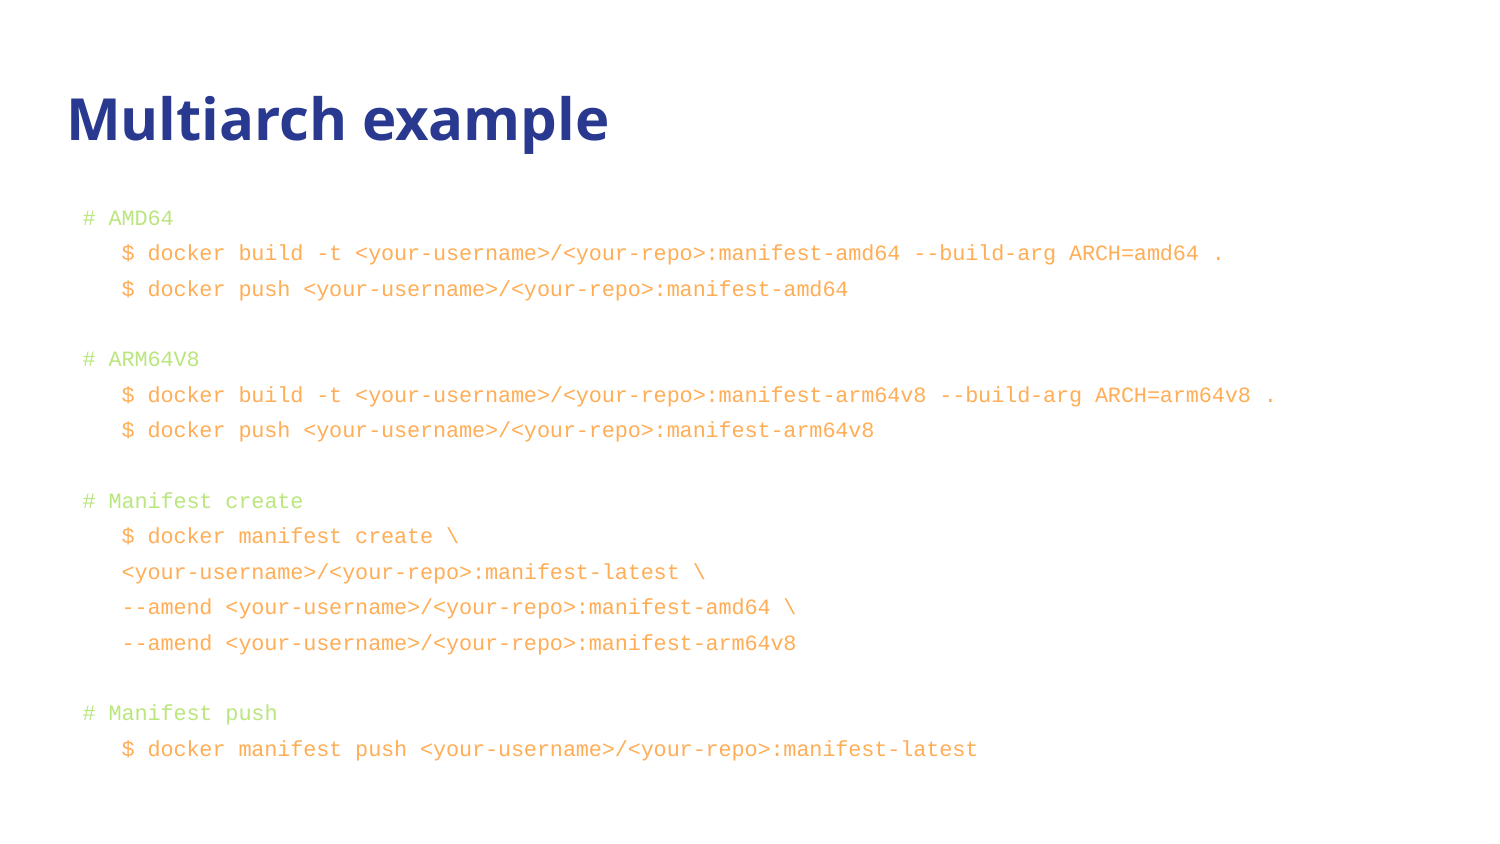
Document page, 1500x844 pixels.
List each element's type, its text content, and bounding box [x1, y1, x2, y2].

title Multiarch example [51, 67, 1449, 167]
text_box # AMD64 $ docker build -t <your-username>/<your-repo>:manifest-amd64 --build-arg ARCH=amd64 . $ docker push <your-username>/<your-repo>:manifest-amd64 # ARM64V8 $ docker build -t <your-username>/<your-repo>:manifest-arm64v8 --build-arg ARCH=arm64v8 . $ docker push <your-username>/<your-repo>:manifest-arm64v8 # Manifest create $ docker manifest create \ <your-username>/<your-repo>:manifest-latest \ --amend <your-username>/<your-repo>:manifest-amd64 \ --amend <your-username>/<your-repo>:manifest-arm64v8 # Manifest push $ docker manifest push <your-username>/<your-repo>:manifest-latest [67, 179, 1466, 811]
